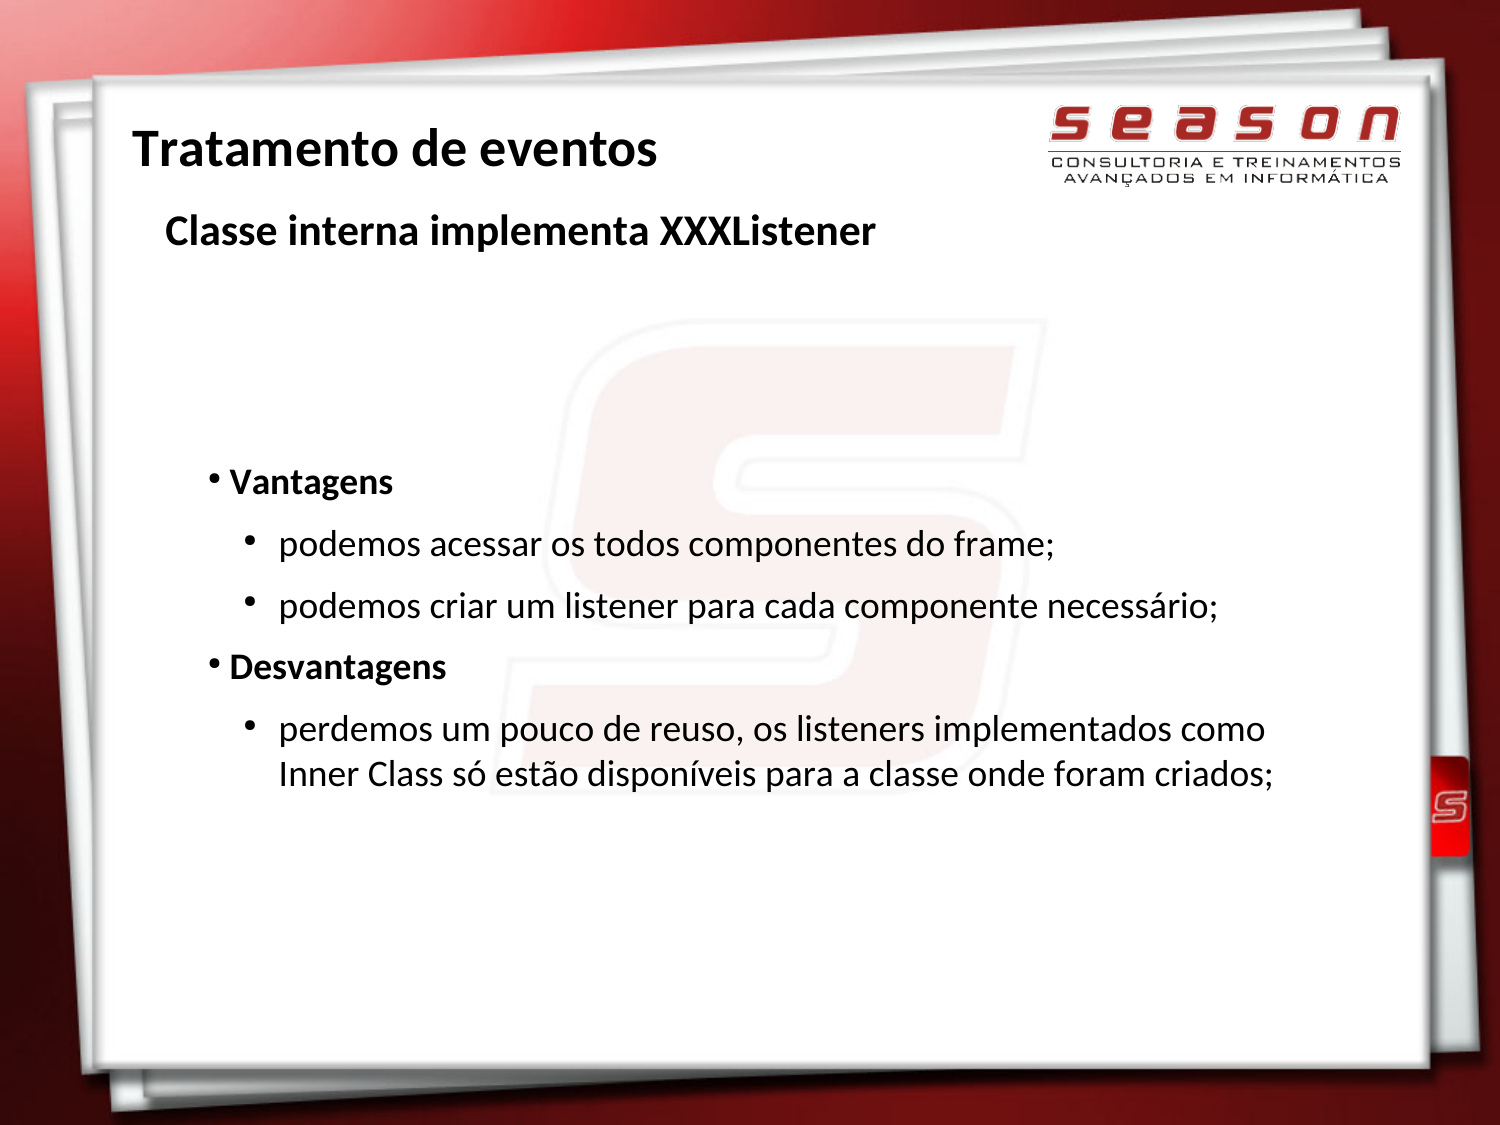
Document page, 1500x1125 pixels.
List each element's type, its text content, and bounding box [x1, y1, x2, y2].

text_box Classe interna implementa XXXListener [165, 201, 1240, 255]
text_box Vantagens podemos acessar os todos componentes do frame; podemos criar um listener para cada componente necessário; Desvantagens perdemos um pouco de reuso, os listeners implementados como Inner Class só estão disponíveis para a classe onde foram criados; [207, 357, 1328, 894]
picture [0, 0, 1500, 1125]
title Tratamento de eventos [118, 33, 1394, 257]
